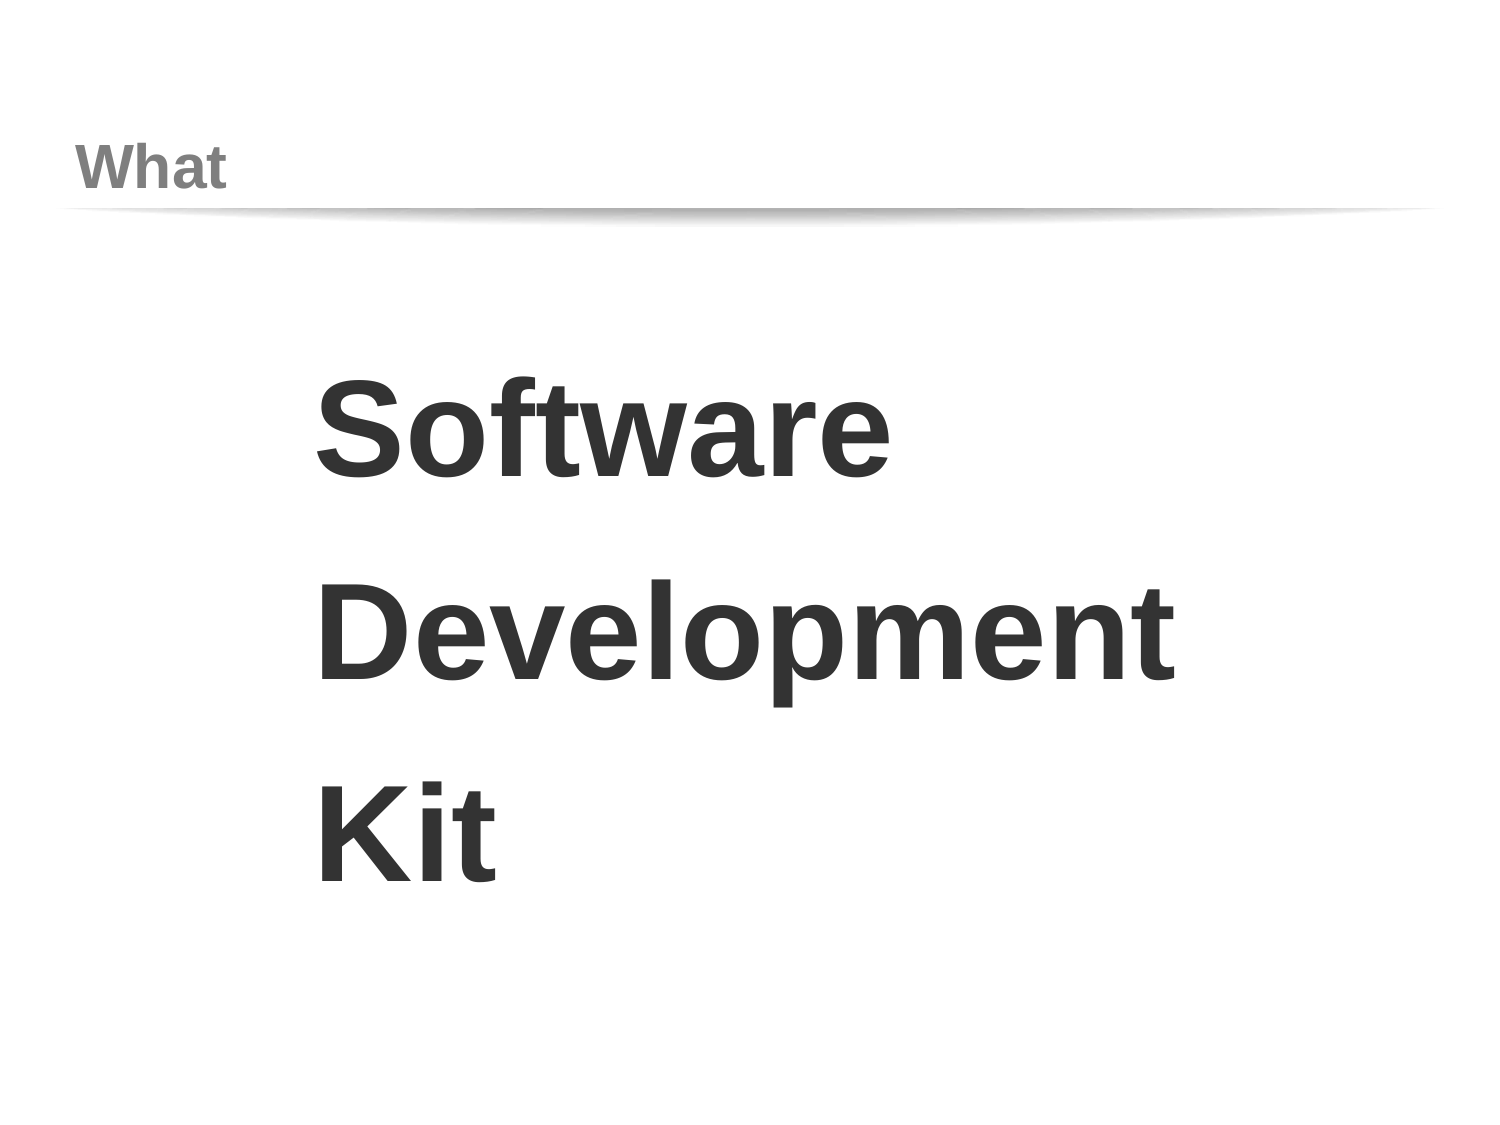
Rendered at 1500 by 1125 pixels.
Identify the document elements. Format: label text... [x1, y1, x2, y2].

text_box Software Development Kit [314, 339, 1186, 915]
title What [75, 71, 1426, 203]
